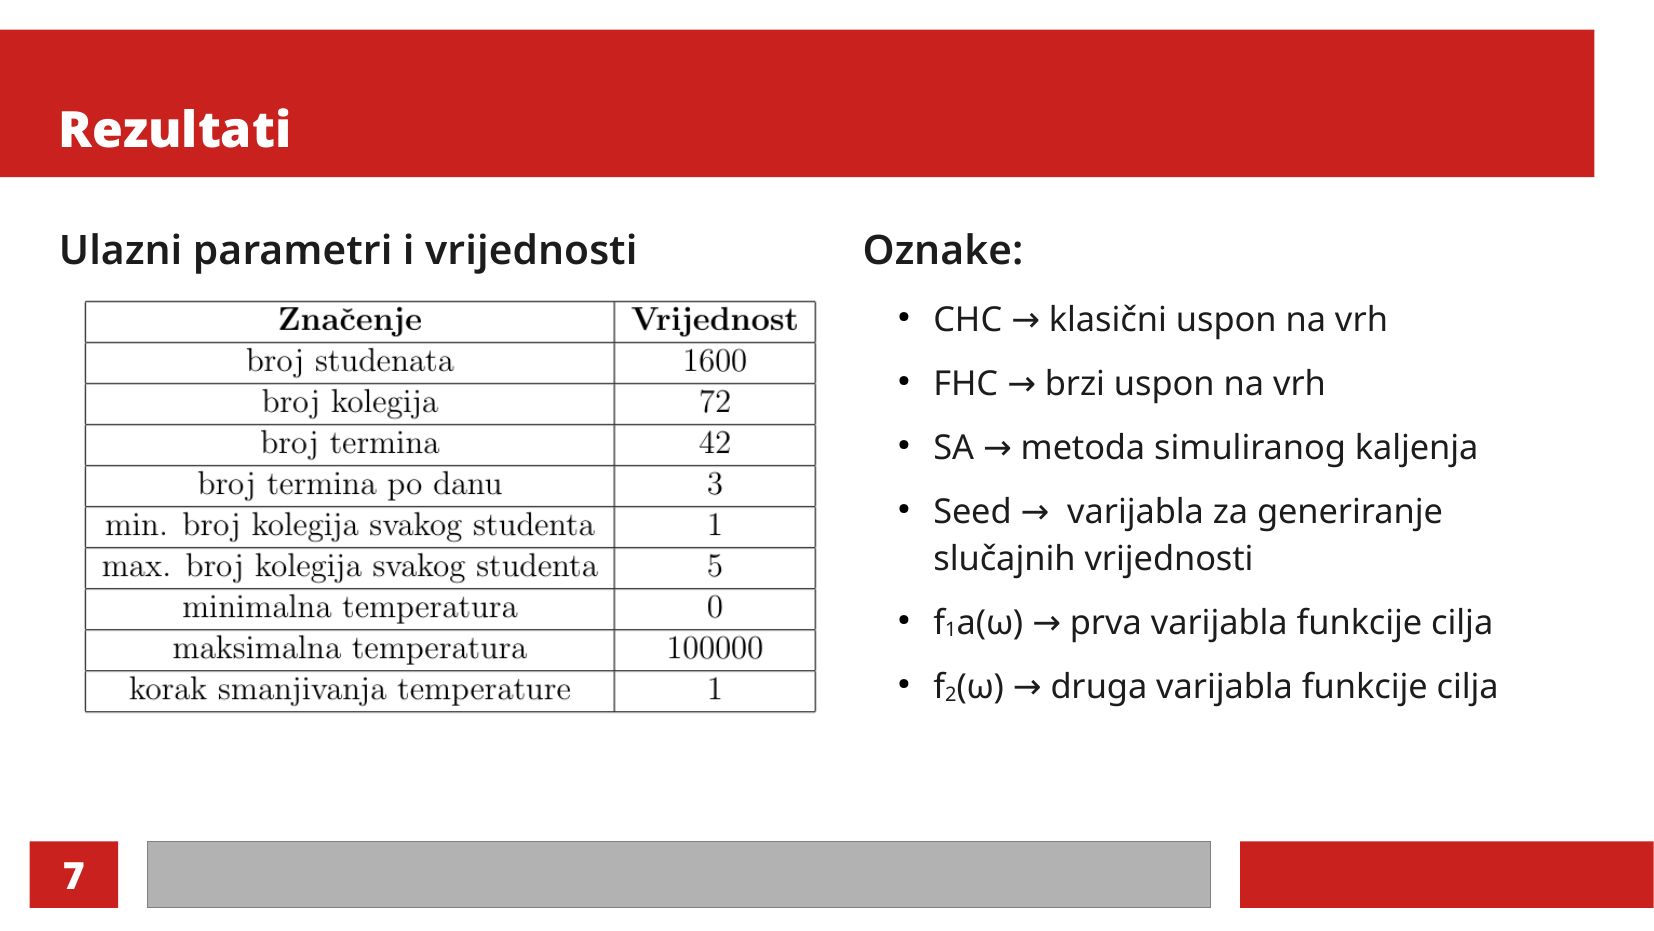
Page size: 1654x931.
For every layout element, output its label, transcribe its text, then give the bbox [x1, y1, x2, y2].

list Ulazni parametri i vrijednosti [59, 221, 862, 798]
picture [57, 300, 826, 723]
list Oznake: CHC → klasični uspon na vrh FHC → brzi uspon na vrh SA → metoda simuliranog kaljenja Seed → varijabla za generiranje slučajnih vrijednosti f1a(ω) → prva varijabla funkcije cilja f2(ω) → druga varijabla funkcije cilja [862, 221, 1565, 798]
title Rezultati [59, 44, 1595, 163]
